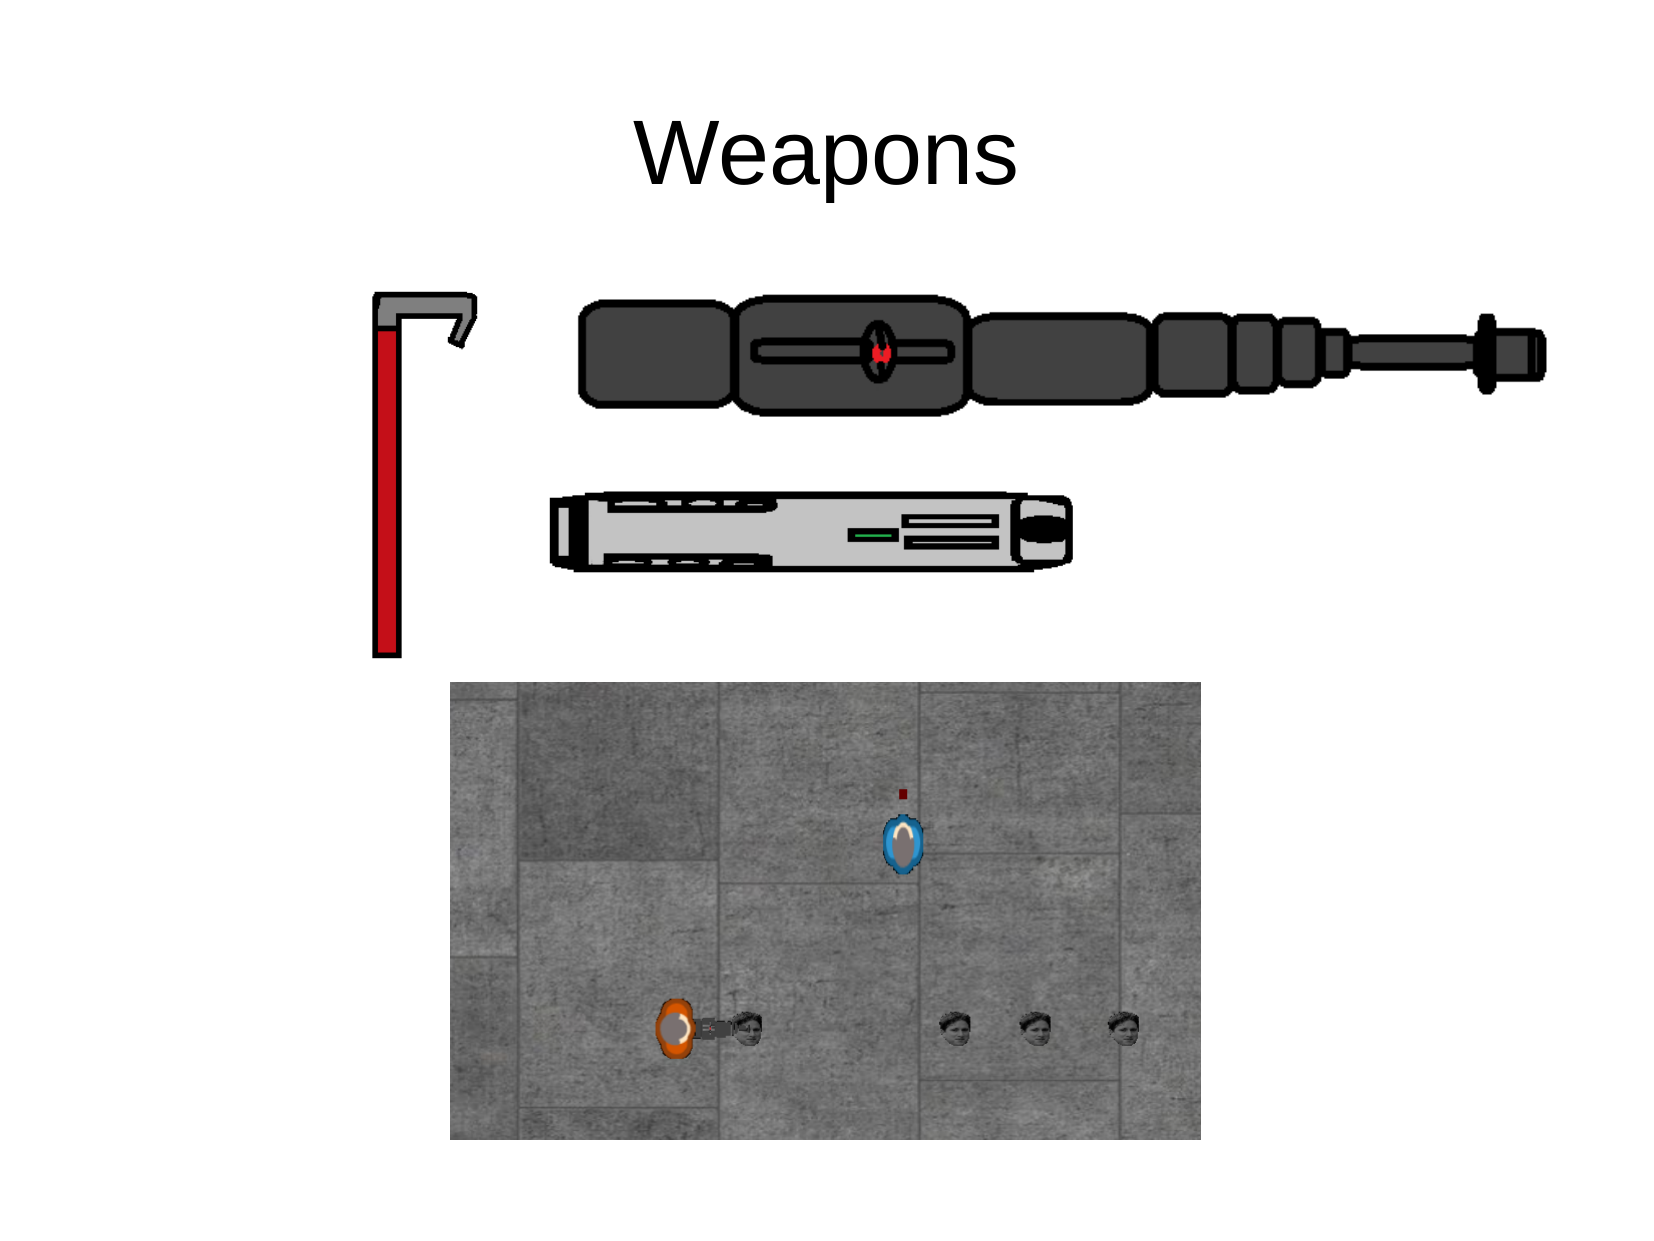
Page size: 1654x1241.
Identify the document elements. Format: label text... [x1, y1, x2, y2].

picture [360, 284, 484, 665]
picture [540, 479, 1083, 586]
picture [450, 682, 1201, 1141]
title Weapons [82, 49, 1571, 257]
picture [555, 284, 1553, 428]
